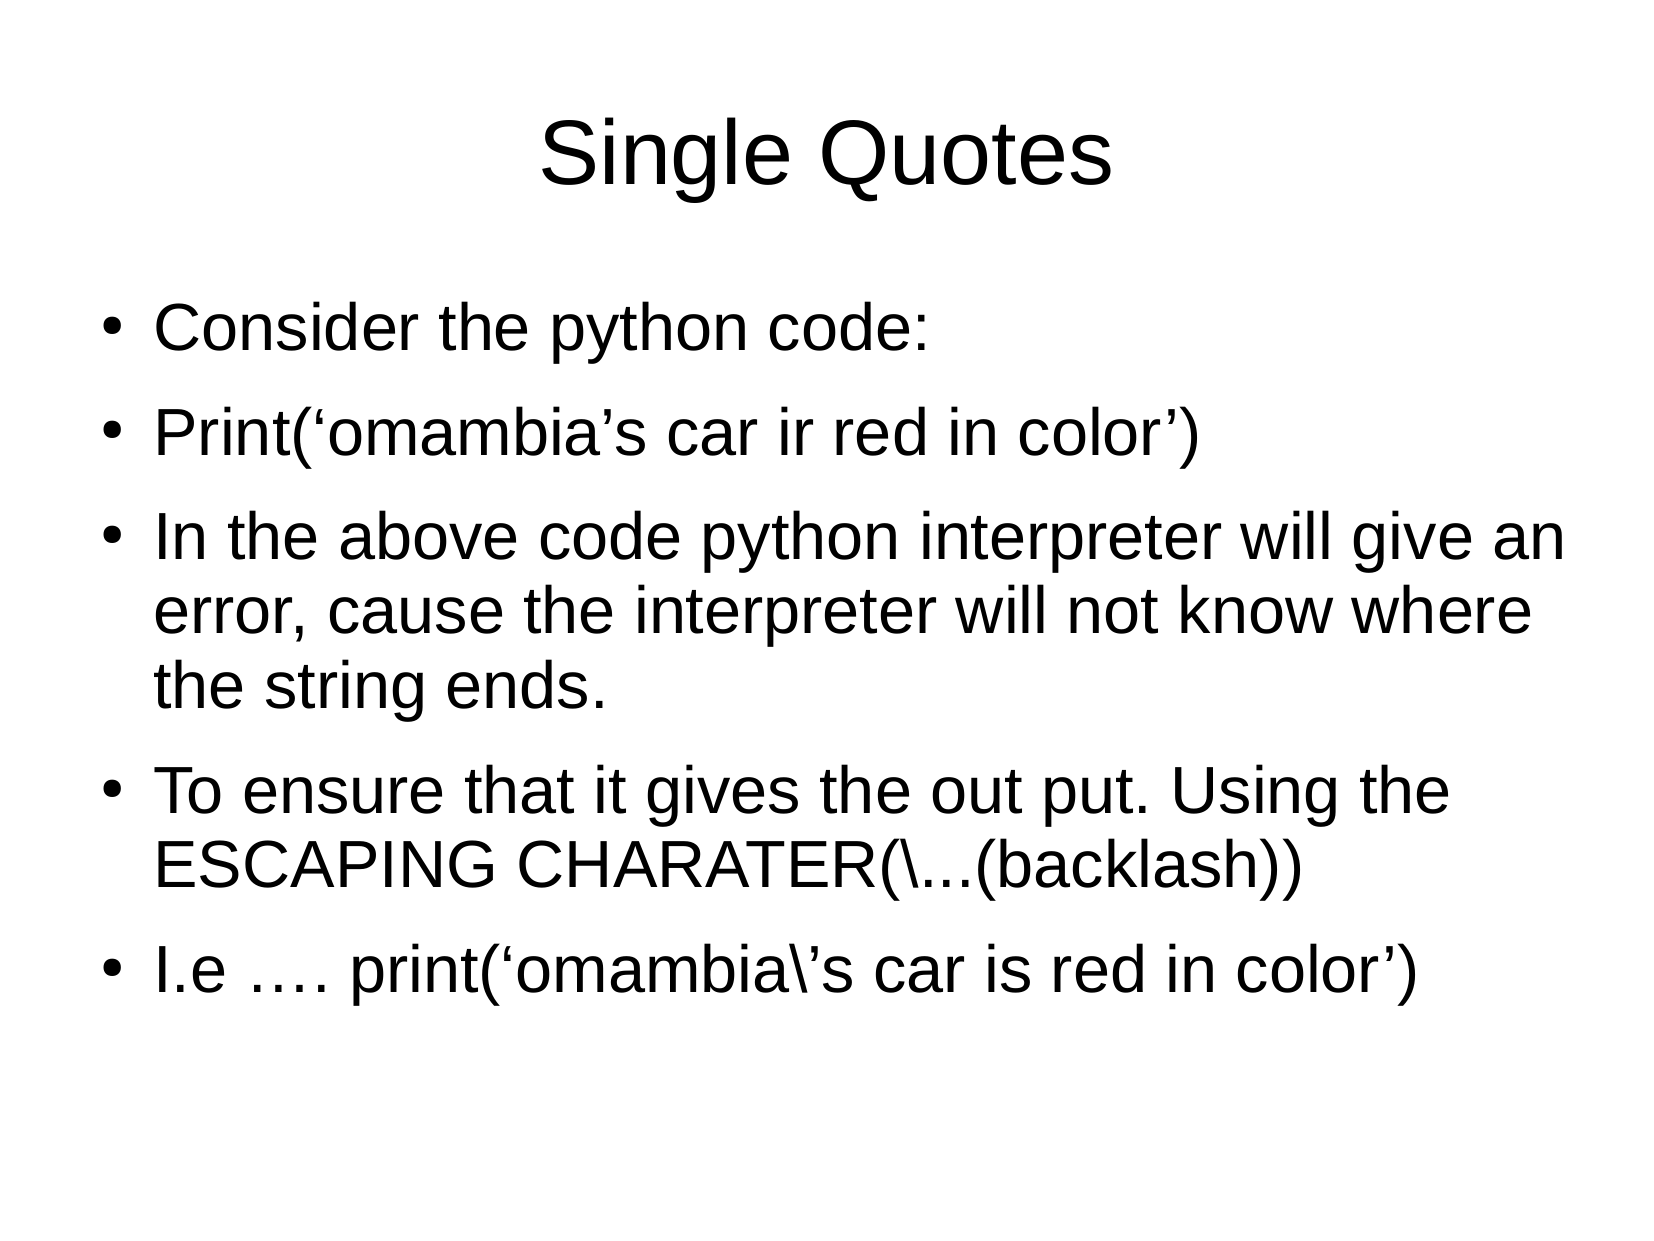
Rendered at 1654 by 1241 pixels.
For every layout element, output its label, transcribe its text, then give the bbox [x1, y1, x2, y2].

title Single Quotes [82, 49, 1571, 257]
list Consider the python code: Print(‘omambia’s car ir red in color’) In the above code python interpreter will give an error, cause the interpreter will not know where the string ends. To ensure that it gives the out put. Using the ESCAPING CHARATER(\...(backlash)) I.e …. print(‘omambia\’s car is red in color’) [82, 290, 1571, 1010]
